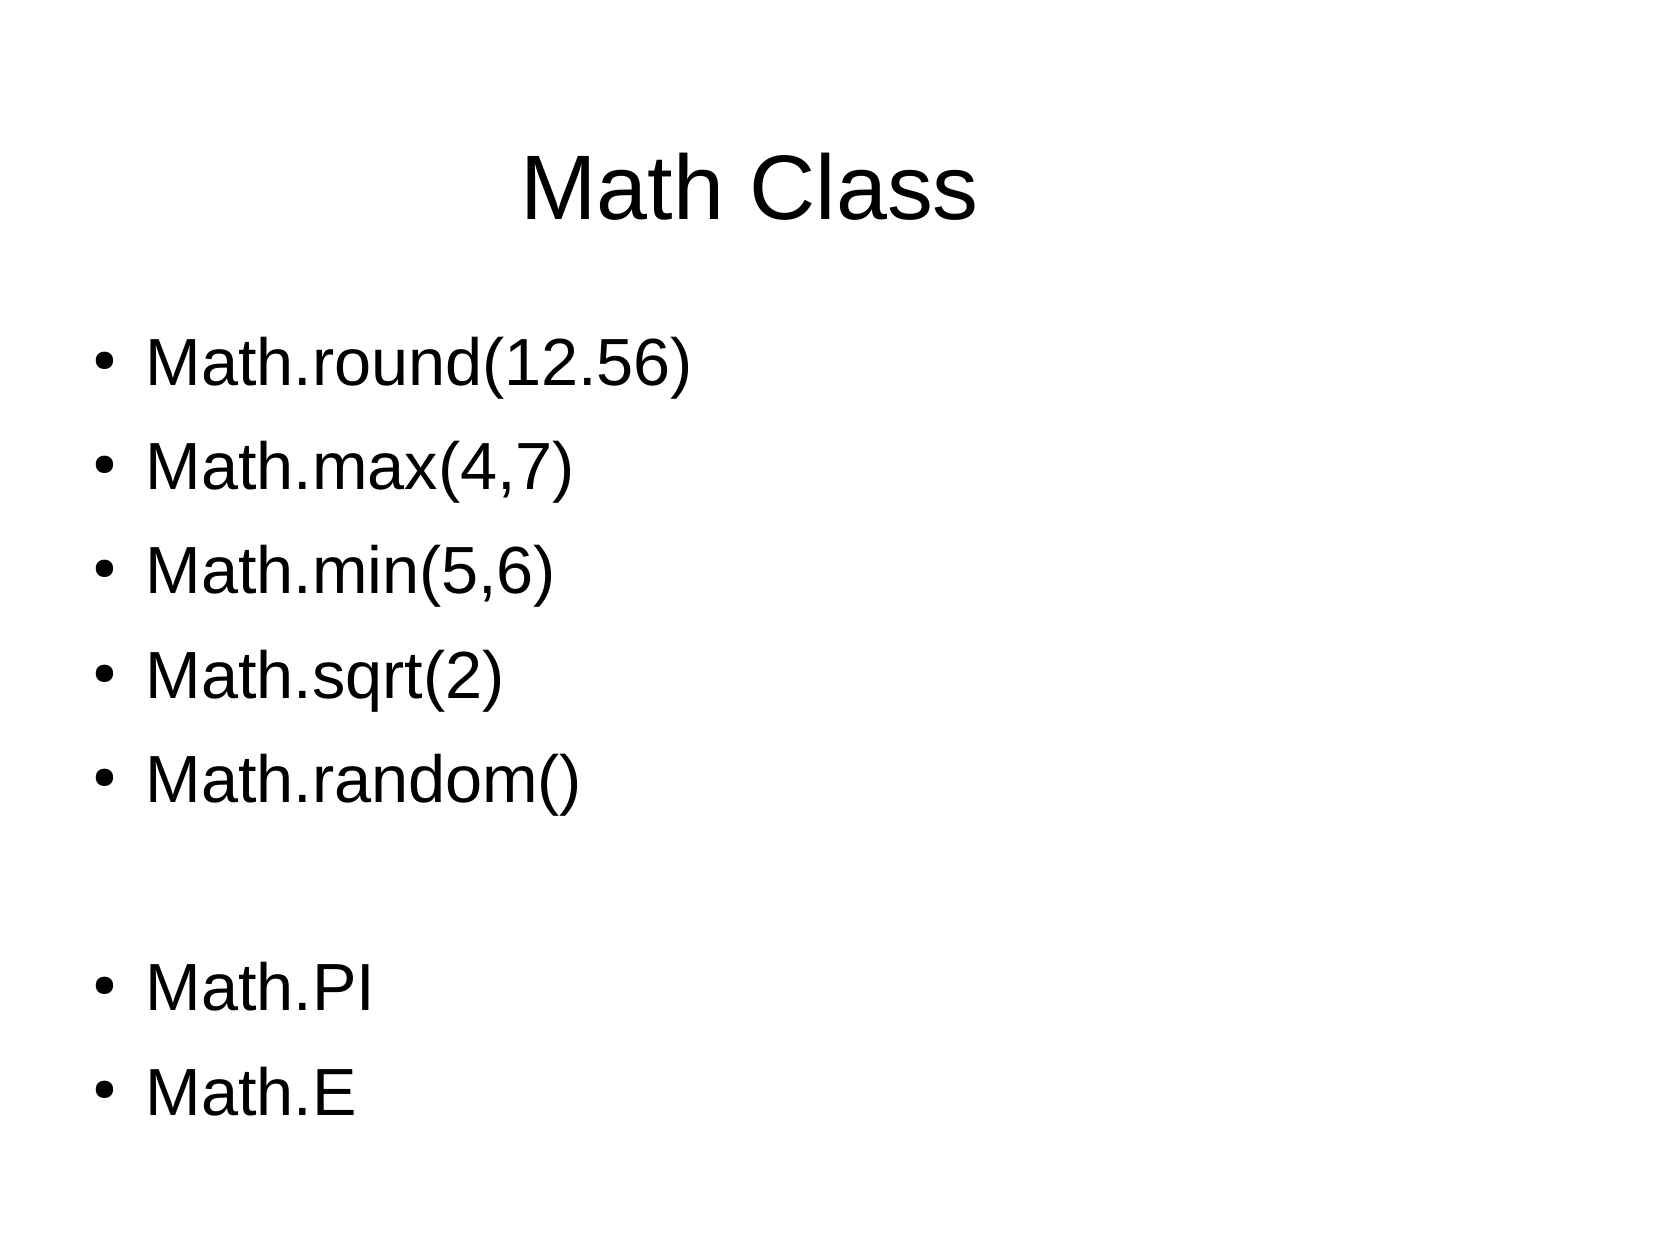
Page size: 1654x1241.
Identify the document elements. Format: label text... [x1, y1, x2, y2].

list Math.round(12.56) Math.max(4,7) Math.min(5,6) Math.sqrt(2) Math.random() Math.PI Math.E [75, 324, 1426, 1234]
title Math Class [75, 82, 1426, 293]
